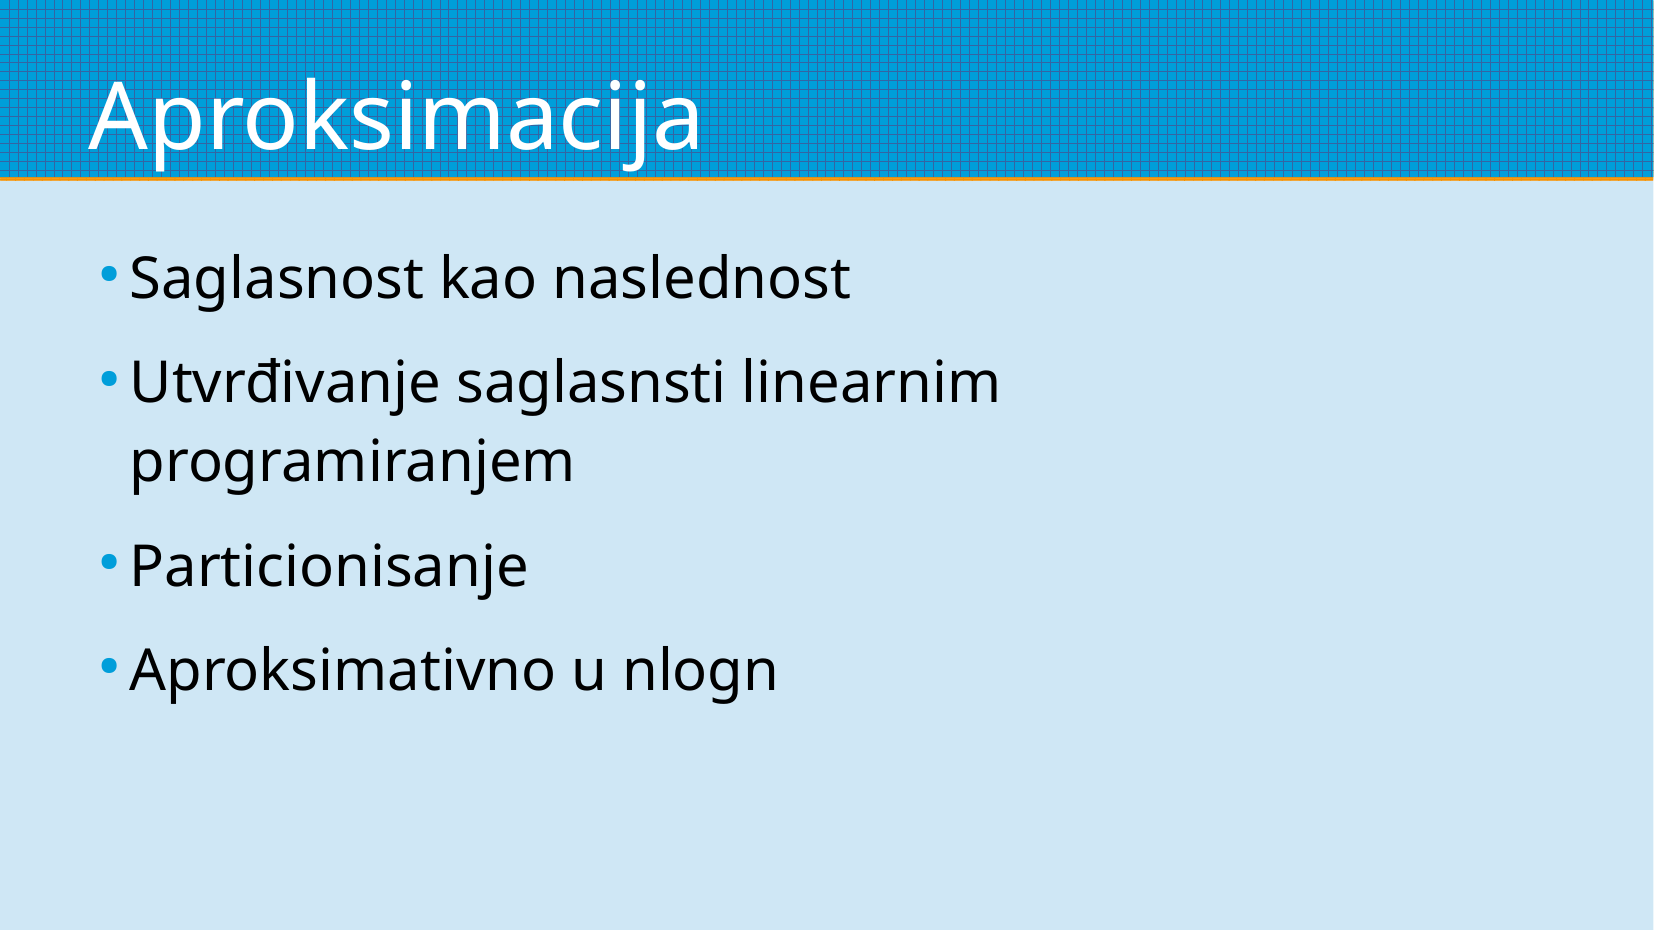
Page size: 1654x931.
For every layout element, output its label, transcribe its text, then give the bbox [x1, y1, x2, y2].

title Aproksimacija [88, 14, 1565, 178]
list Saglasnost kao naslednost Utvrđivanje saglasnsti linearnim programiranjem Particionisanje Aproksimativno u nlogn [88, 236, 1388, 713]
